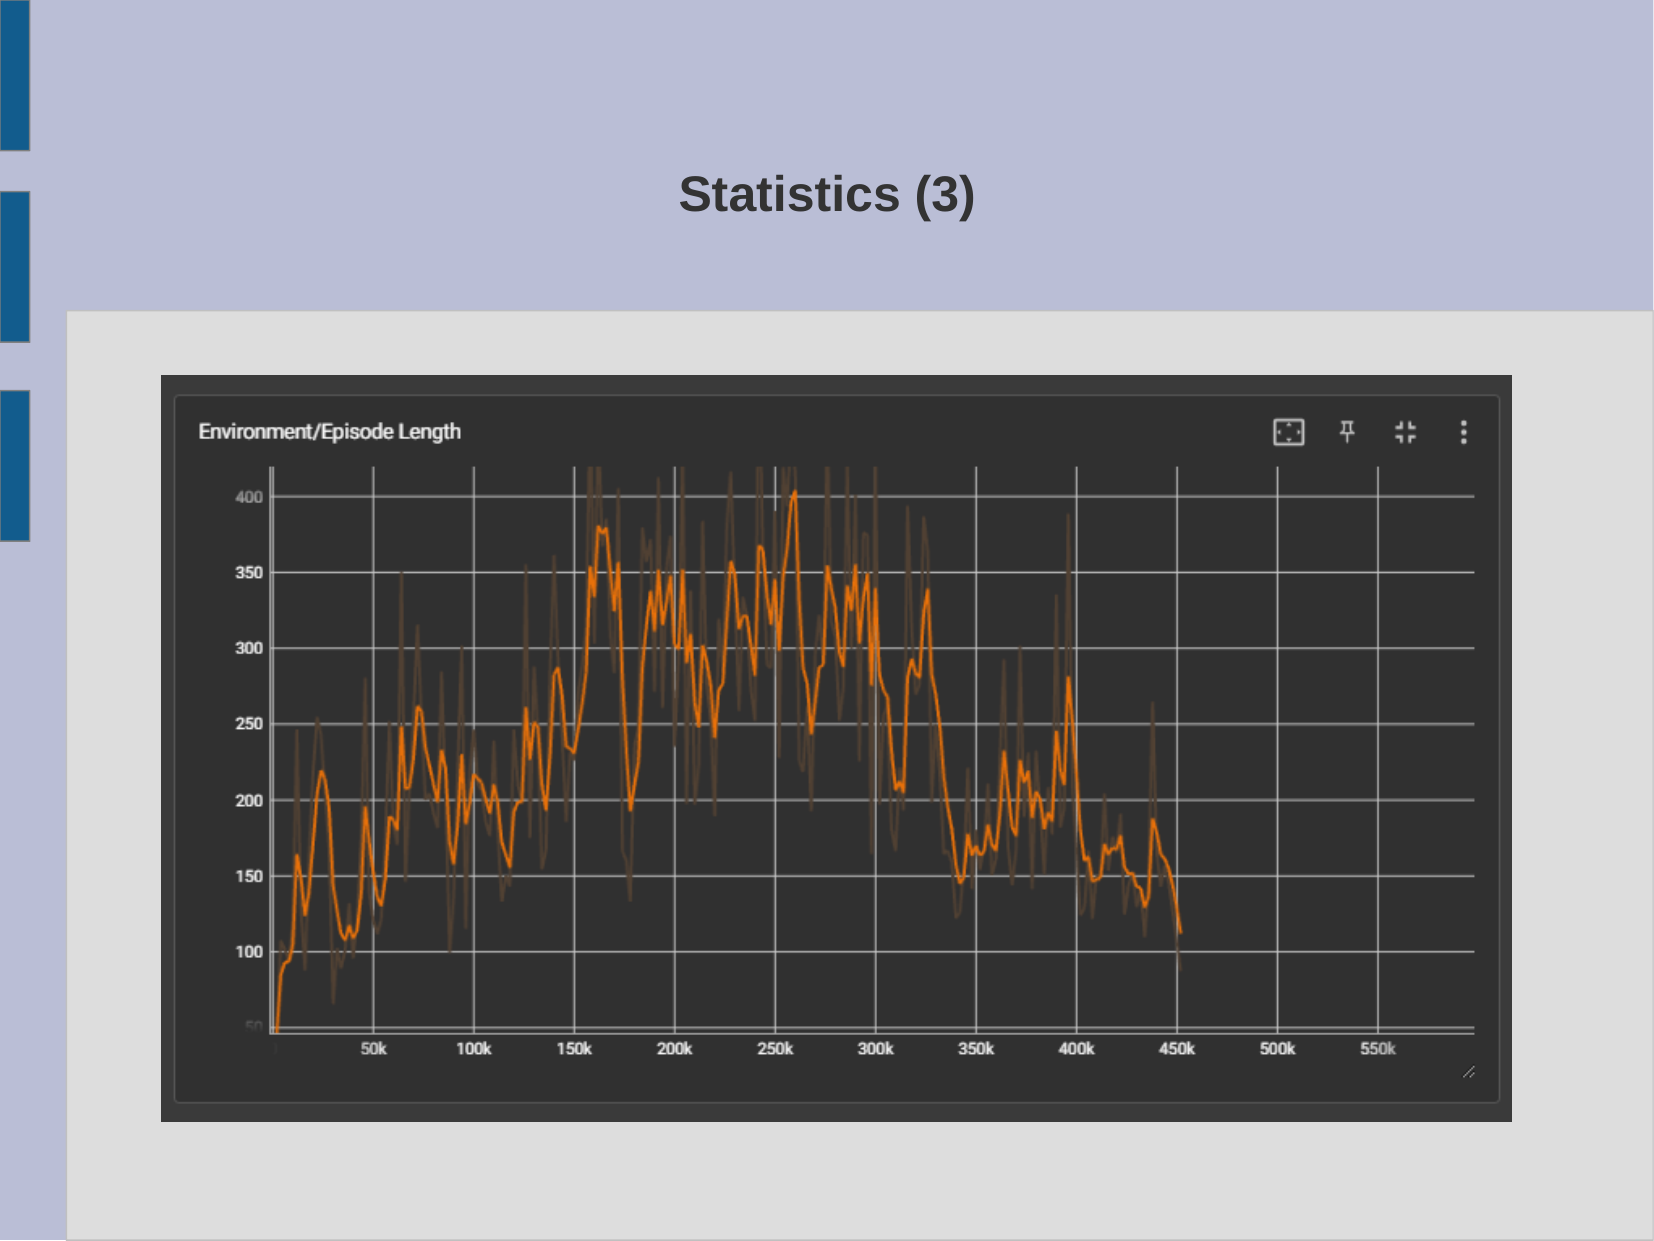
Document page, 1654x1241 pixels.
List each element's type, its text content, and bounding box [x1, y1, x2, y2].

title Statistics (3) [121, 91, 1534, 298]
picture [161, 375, 1512, 1123]
